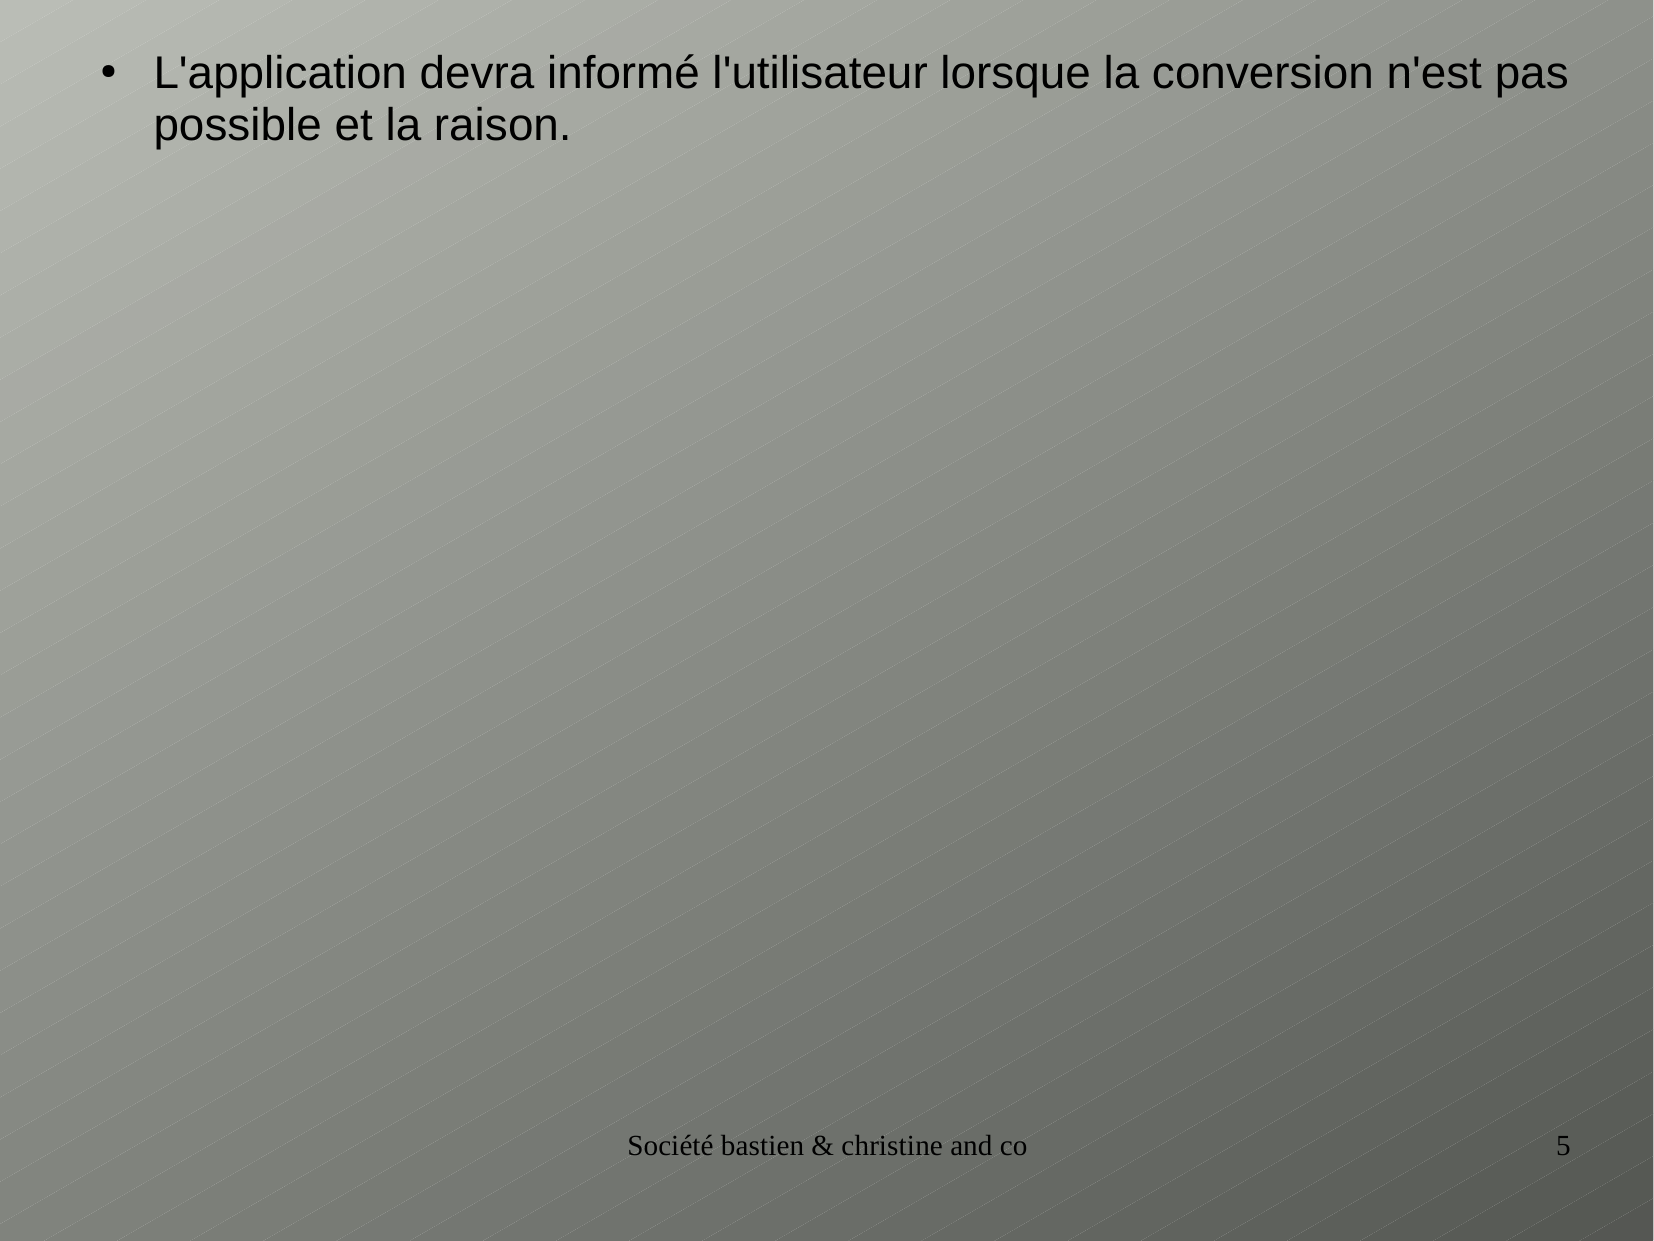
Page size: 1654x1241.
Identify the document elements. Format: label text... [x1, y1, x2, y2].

list L'application devra informé l'utilisateur lorsque la conversion n'est pas possible et la raison. [82, 47, 1571, 1109]
